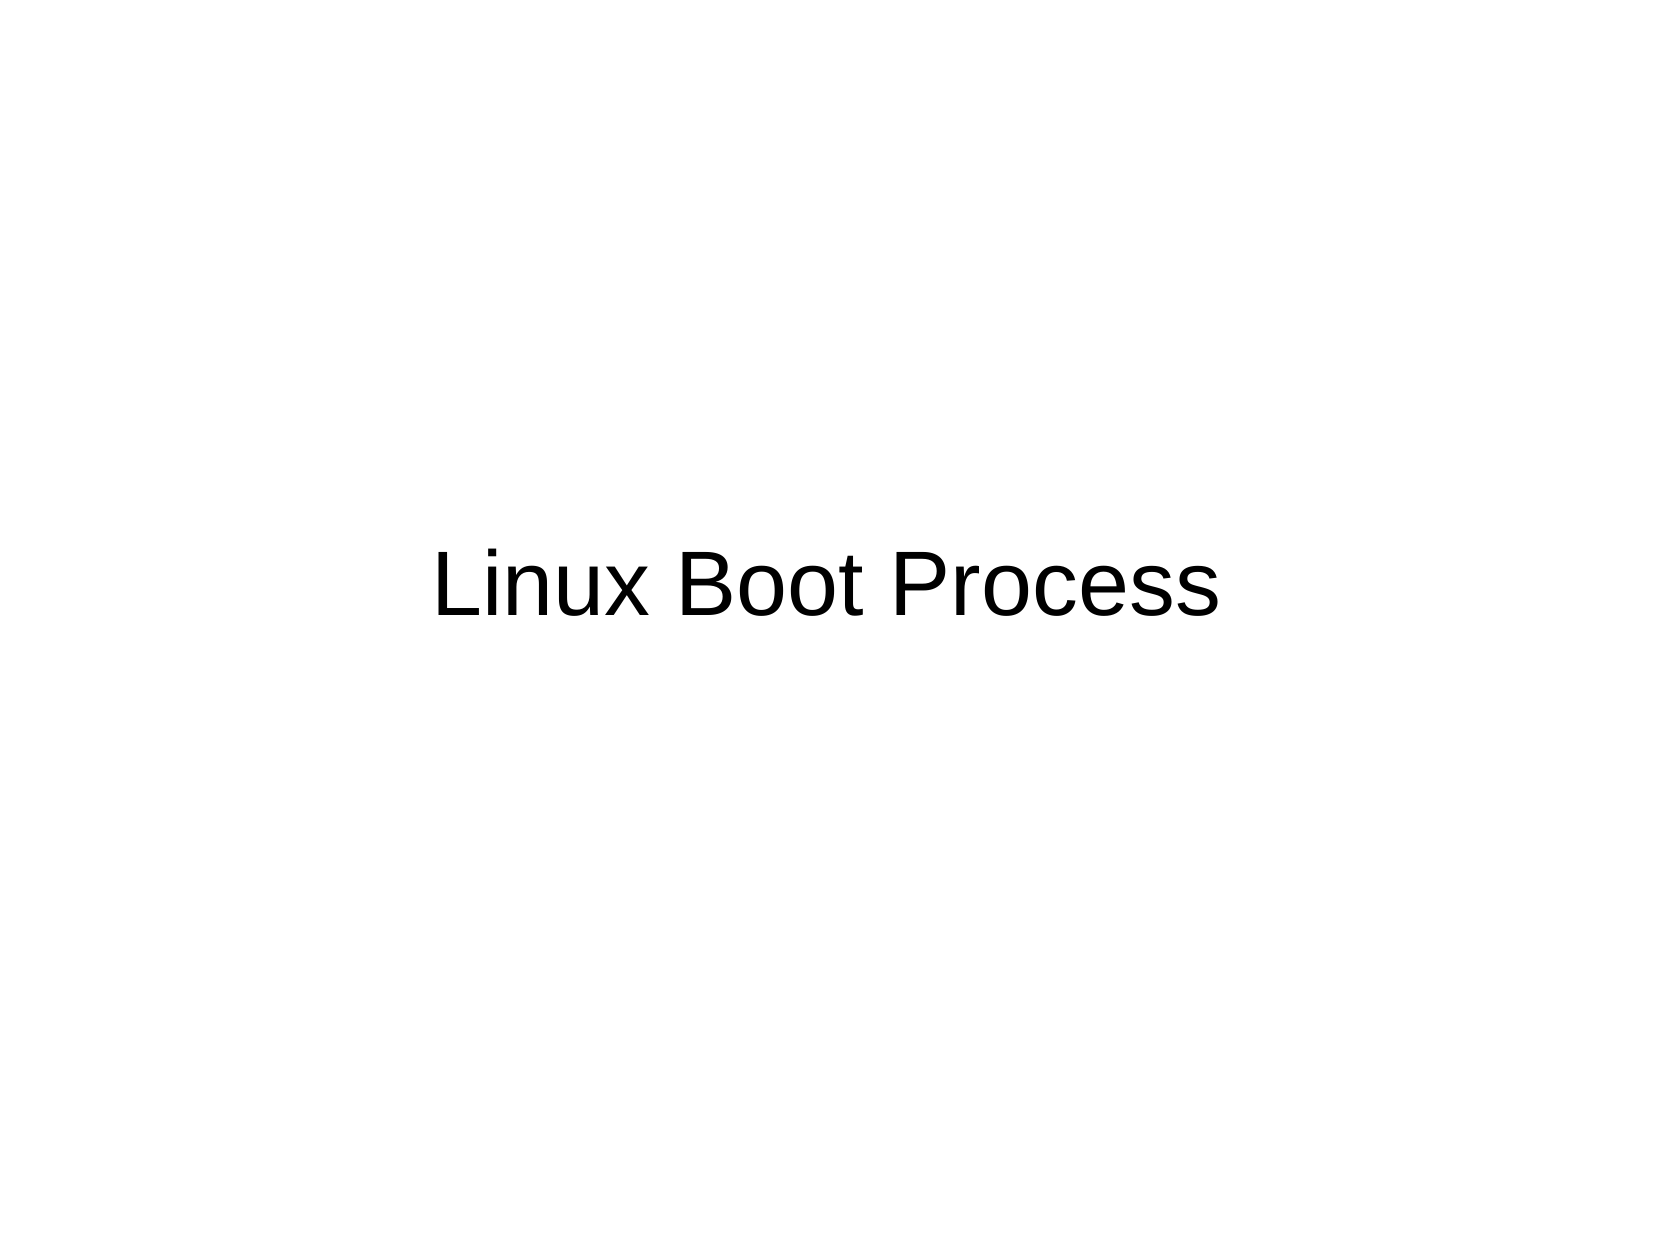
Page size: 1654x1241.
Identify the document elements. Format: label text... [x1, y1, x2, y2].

title Linux Boot Process [82, 480, 1571, 688]
